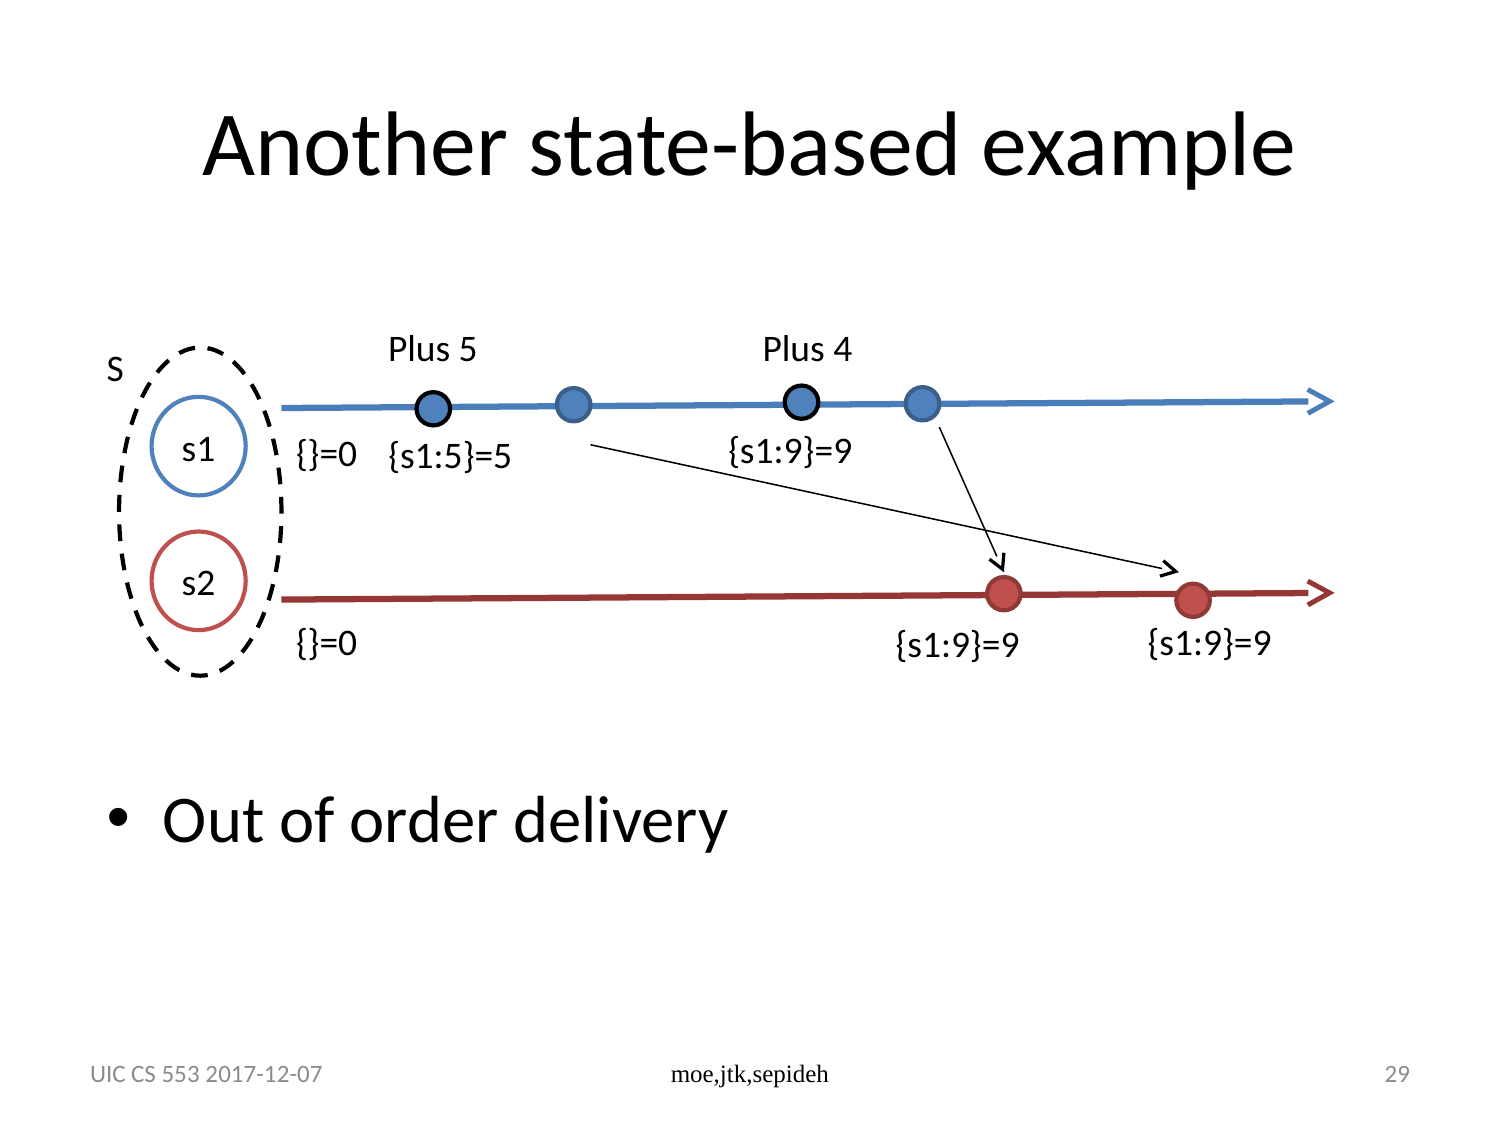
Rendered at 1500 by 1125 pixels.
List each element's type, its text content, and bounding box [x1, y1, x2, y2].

text_box [556, 388, 591, 422]
text_box Plus 4 [747, 316, 868, 377]
text_box [416, 392, 451, 423]
text_box {}=0 [281, 421, 373, 482]
text_box [1176, 583, 1210, 610]
text_box s2 [151, 531, 246, 631]
list Out of order delivery [91, 768, 1442, 875]
text_box [119, 347, 282, 676]
text_box {s1:9}=9 [713, 418, 868, 478]
text_box S [91, 336, 139, 397]
text_box [905, 387, 940, 421]
title Another state-based example [75, 45, 1425, 233]
text_box {s1:9}=9 [1132, 610, 1287, 671]
text_box {s1:9}=9 [880, 612, 1035, 672]
text_box [987, 577, 1021, 611]
text_box [784, 385, 819, 418]
text_box s1 [151, 396, 246, 496]
text_box {s1:5}=5 [373, 423, 528, 484]
text_box {}=0 [281, 610, 373, 671]
text_box Plus 5 [373, 316, 493, 377]
